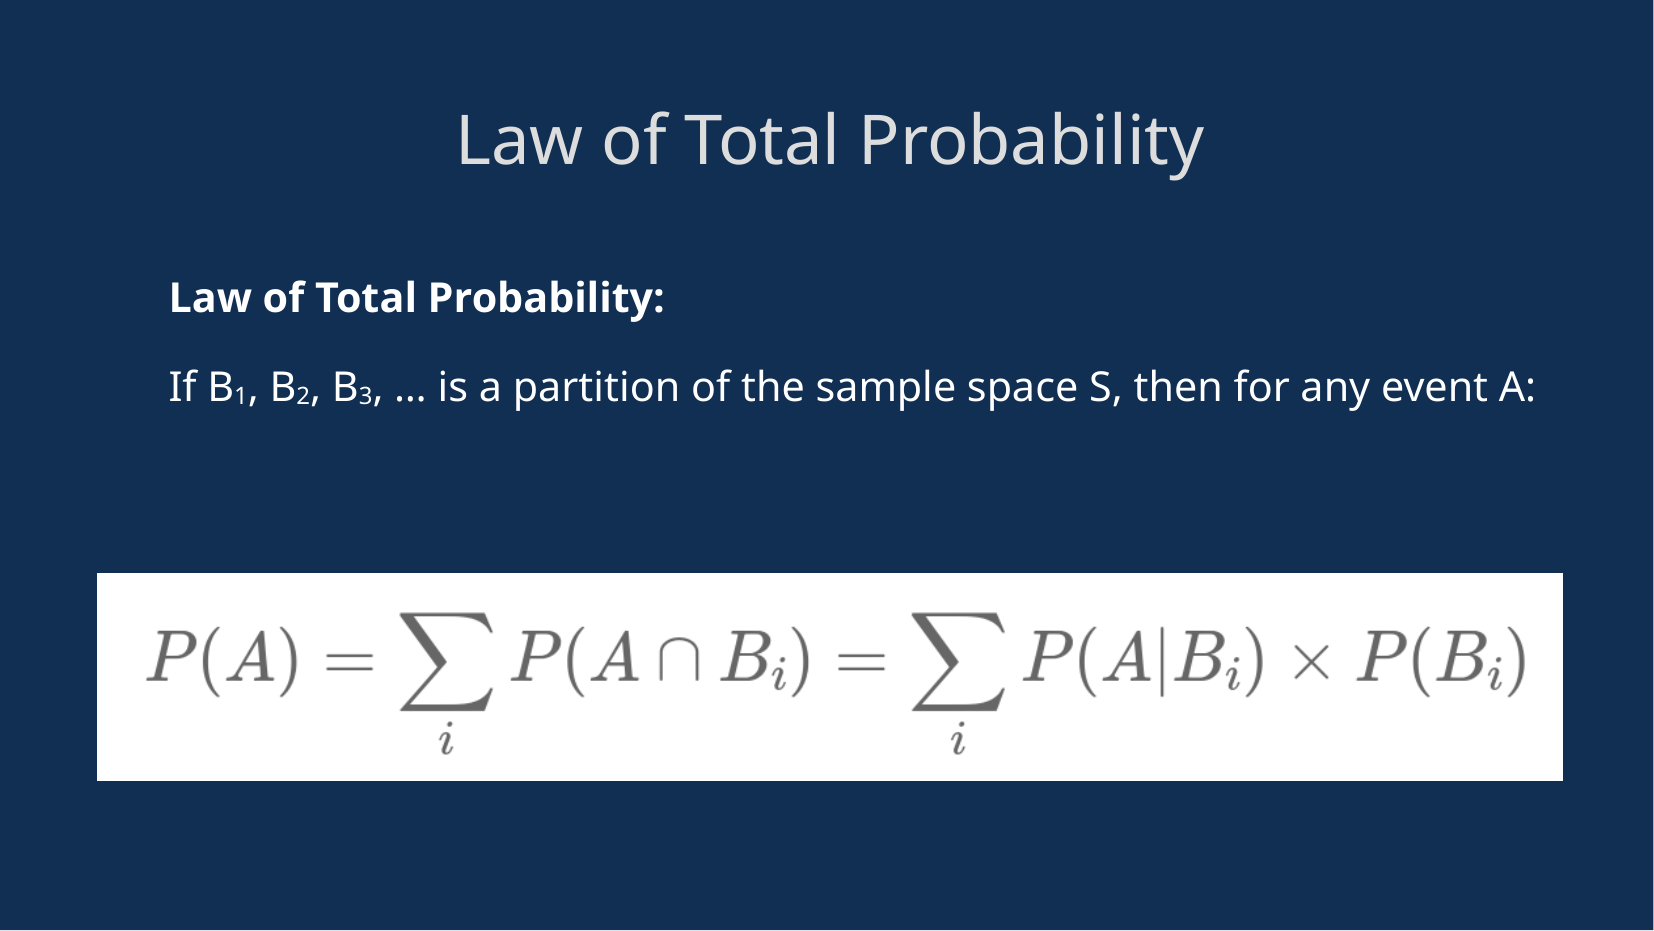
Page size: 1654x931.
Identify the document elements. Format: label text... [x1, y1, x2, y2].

list Law of Total Probability: If B1, B2, B3, … is a partition of the sample space S, then for any event A: [97, 268, 1563, 525]
picture [97, 573, 1563, 781]
title Law of Total Probability [97, 56, 1563, 220]
